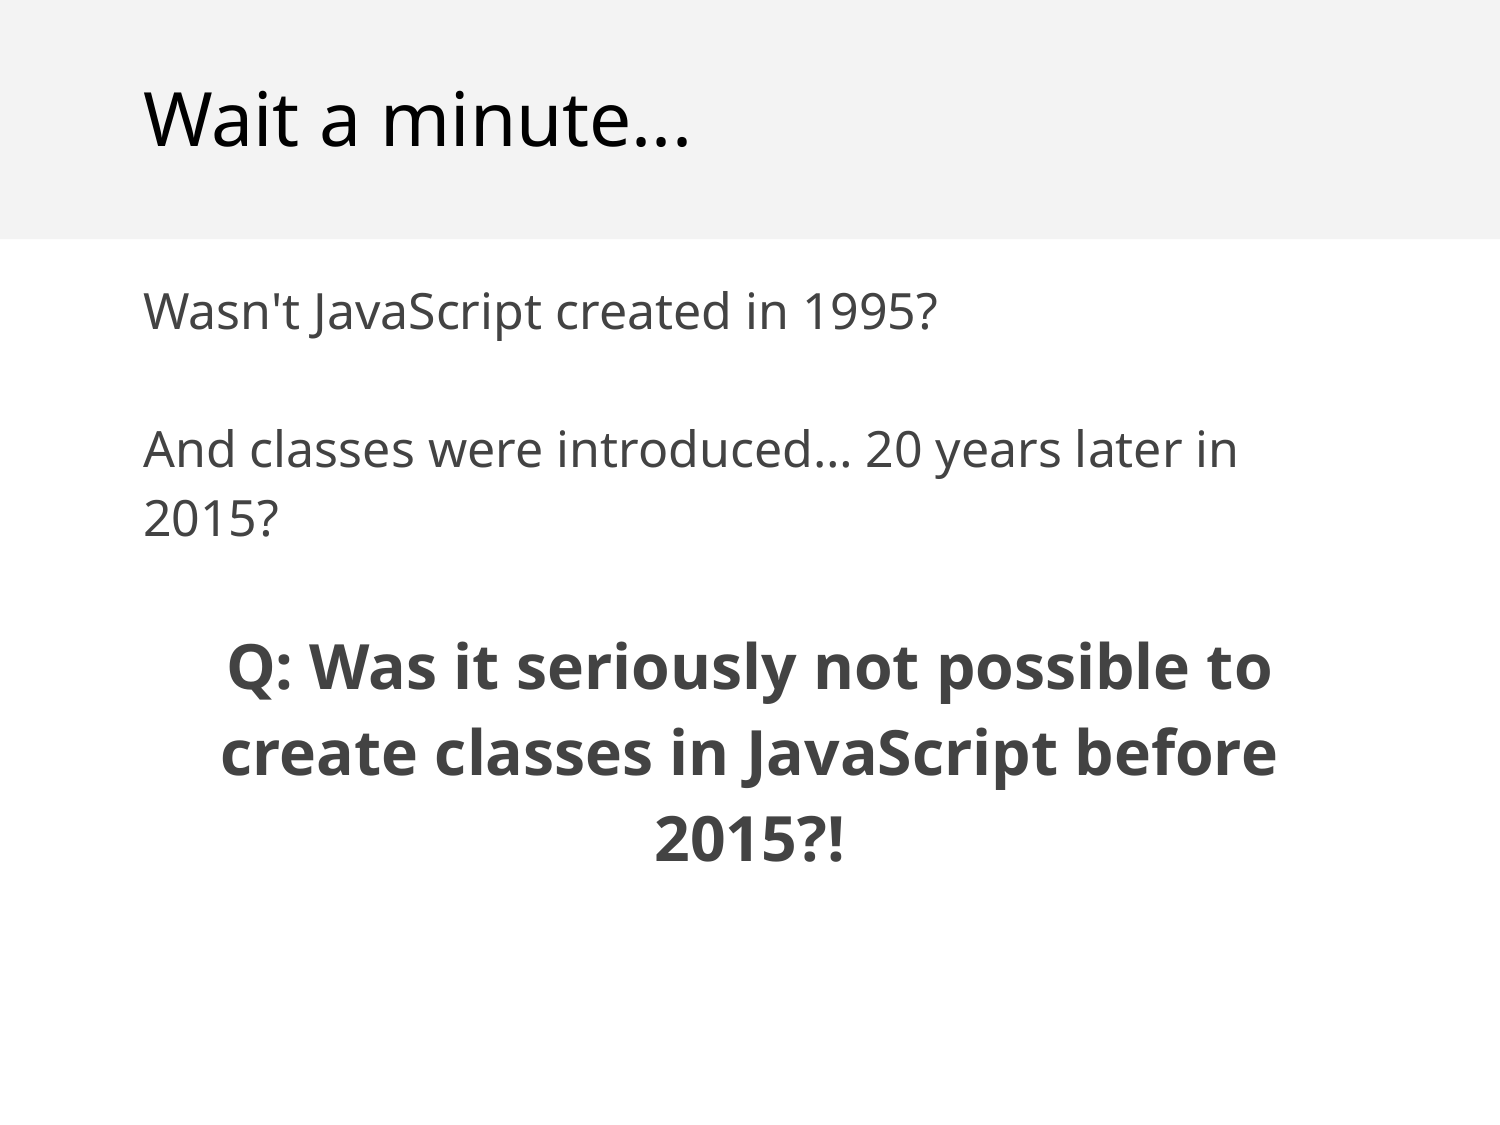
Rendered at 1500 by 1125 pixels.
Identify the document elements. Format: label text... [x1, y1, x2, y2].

list Wasn't JavaScript created in 1995? And classes were introduced… 20 years later in 2015? Q: Was it seriously not possible to create classes in JavaScript before 2015?! [128, 255, 1372, 1004]
title Wait a minute... [128, 56, 1372, 183]
